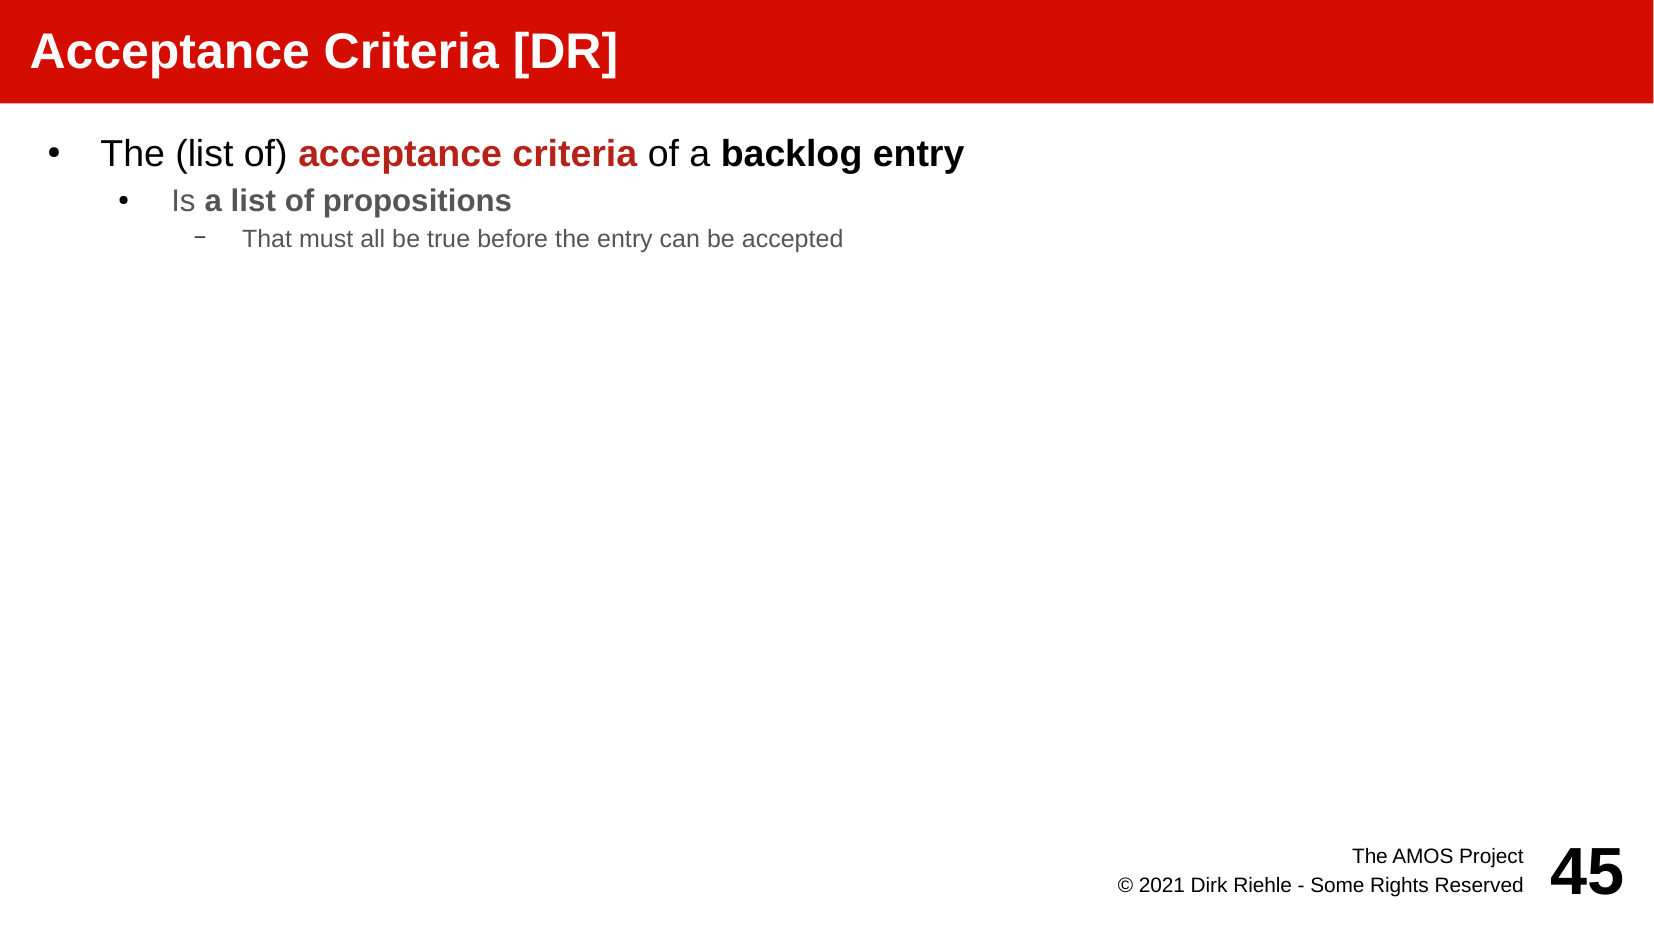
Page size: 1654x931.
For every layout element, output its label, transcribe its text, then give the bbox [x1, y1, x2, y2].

title Acceptance Criteria [DR] [0, 0, 1654, 104]
list The (list of) acceptance criteria of a backlog entry Is a list of propositions That must all be true before the entry can be accepted [29, 132, 1625, 813]
